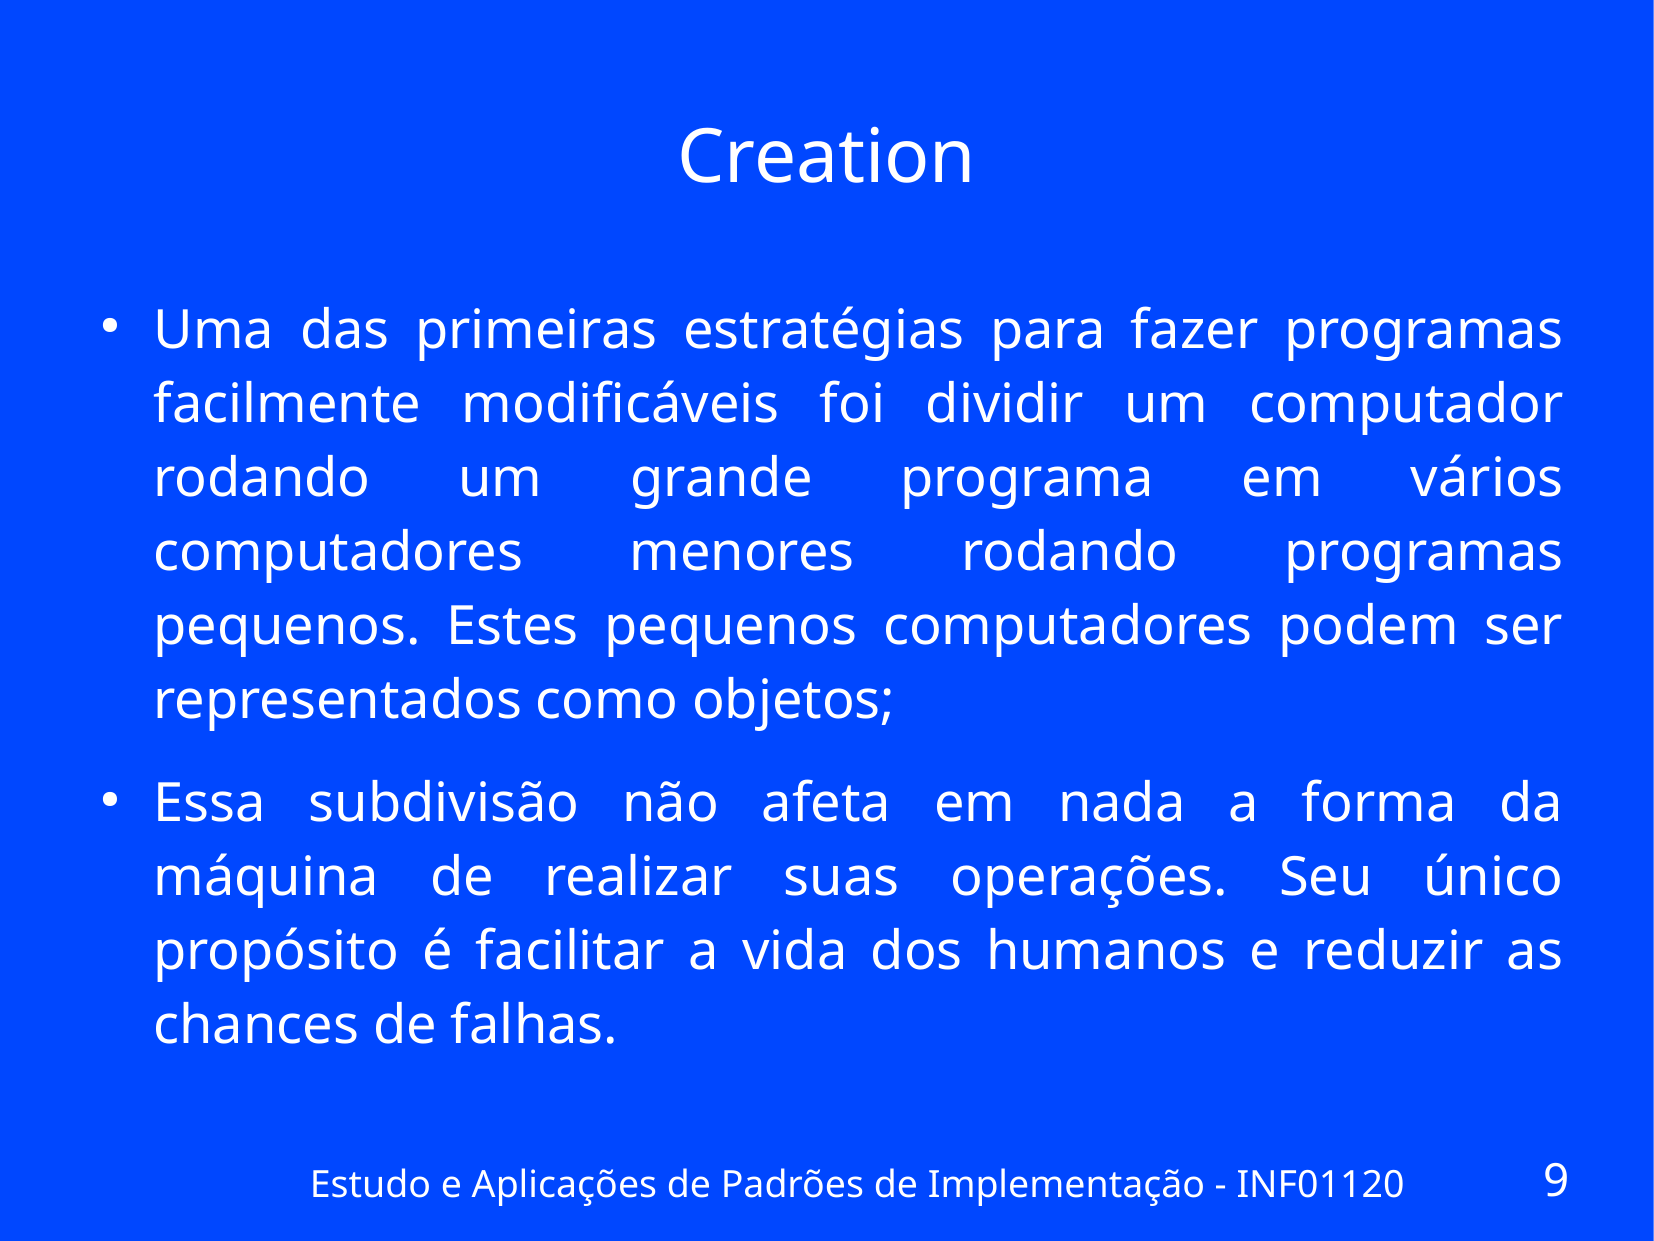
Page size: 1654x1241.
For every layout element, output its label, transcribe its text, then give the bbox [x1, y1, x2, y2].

title Creation [82, 49, 1571, 257]
list Uma das primeiras estratégias para fazer programas facilmente modificáveis foi dividir um computador rodando um grande programa em vários computadores menores rodando programas pequenos. Estes pequenos computadores podem ser representados como objetos; Essa subdivisão não afeta em nada a forma da máquina de realizar suas operações. Seu único propósito é facilitar a vida dos humanos e reduzir as chances de falhas. [82, 290, 1565, 1123]
